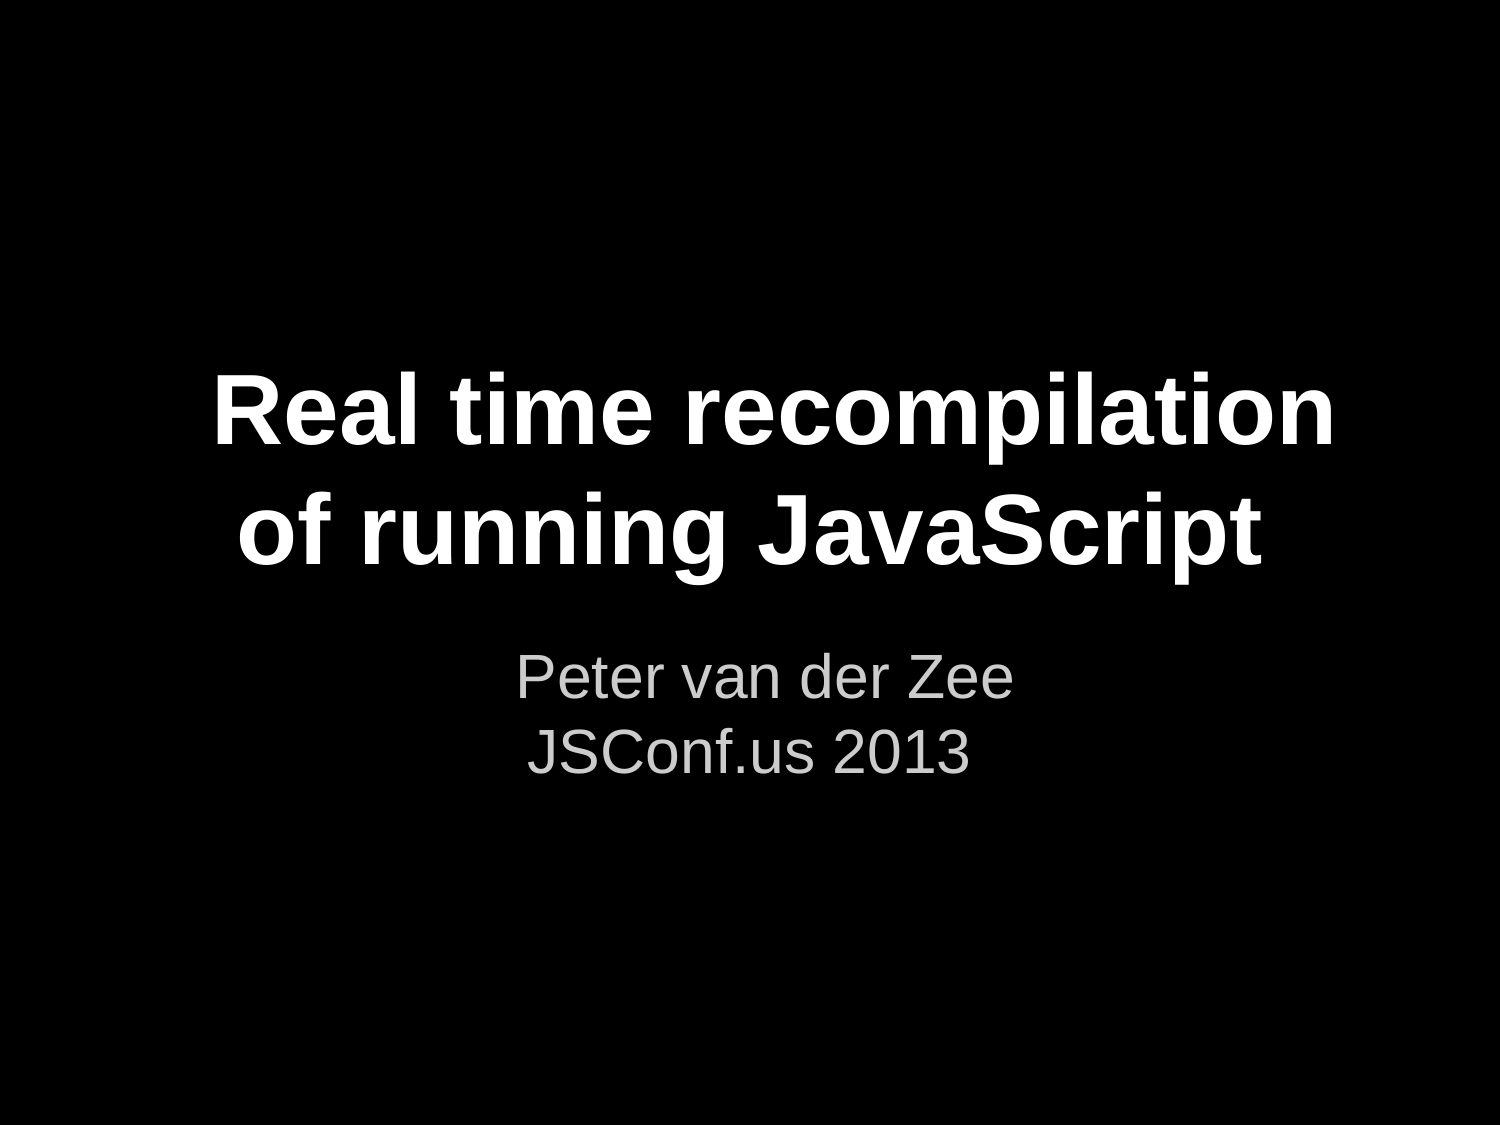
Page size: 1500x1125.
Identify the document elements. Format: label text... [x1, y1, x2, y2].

subtitle Peter van der Zee JSConf.us 2013 [112, 621, 1388, 793]
title Real time recompilation of running JavaScript [112, 346, 1388, 600]
